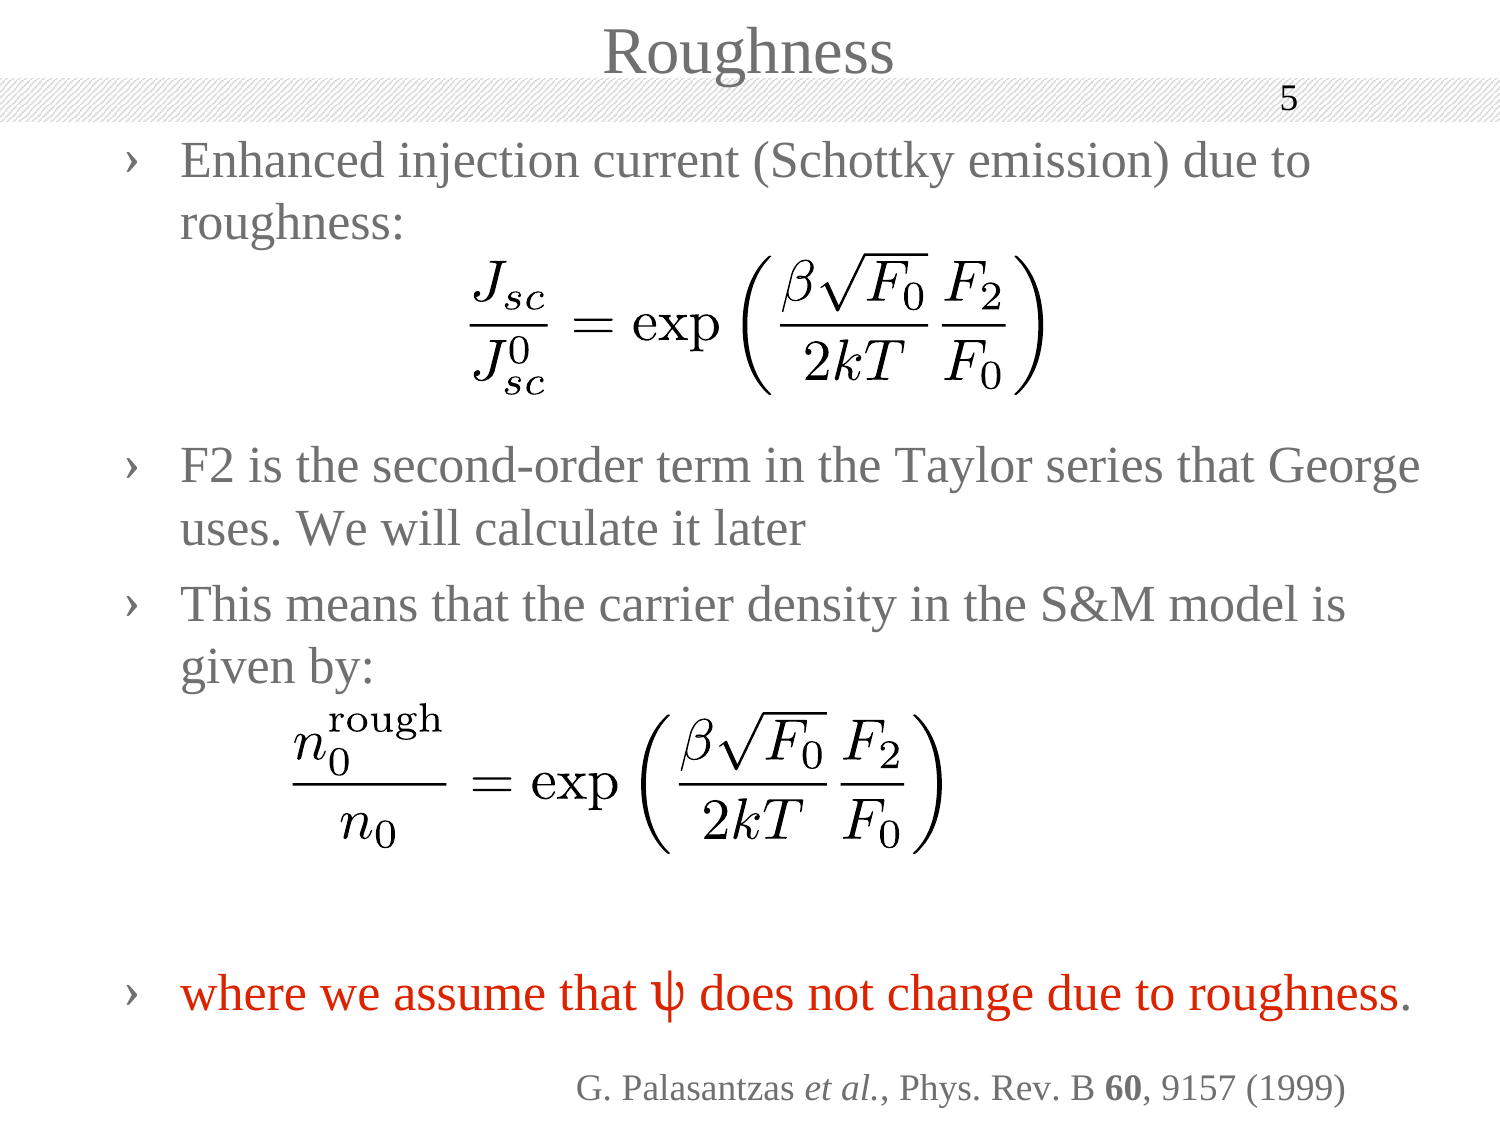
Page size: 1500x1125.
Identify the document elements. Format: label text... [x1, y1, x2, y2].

list Enhanced injection current (Schottky emission) due to roughness: F2 is the second-order term in the Taylor series that George uses. We will calculate it later This means that the carrier density in the S&M model is given by: where we assume that ψ does not change due to roughness. [123, 125, 1426, 778]
title Roughness [98, 7, 1400, 116]
text_box [469, 253, 1056, 396]
picture [0, 78, 1500, 122]
text_box [292, 703, 954, 854]
text_box G. Palasantzas et al., Phys. Rev. B 60, 9157 (1999) [561, 1055, 1359, 1116]
